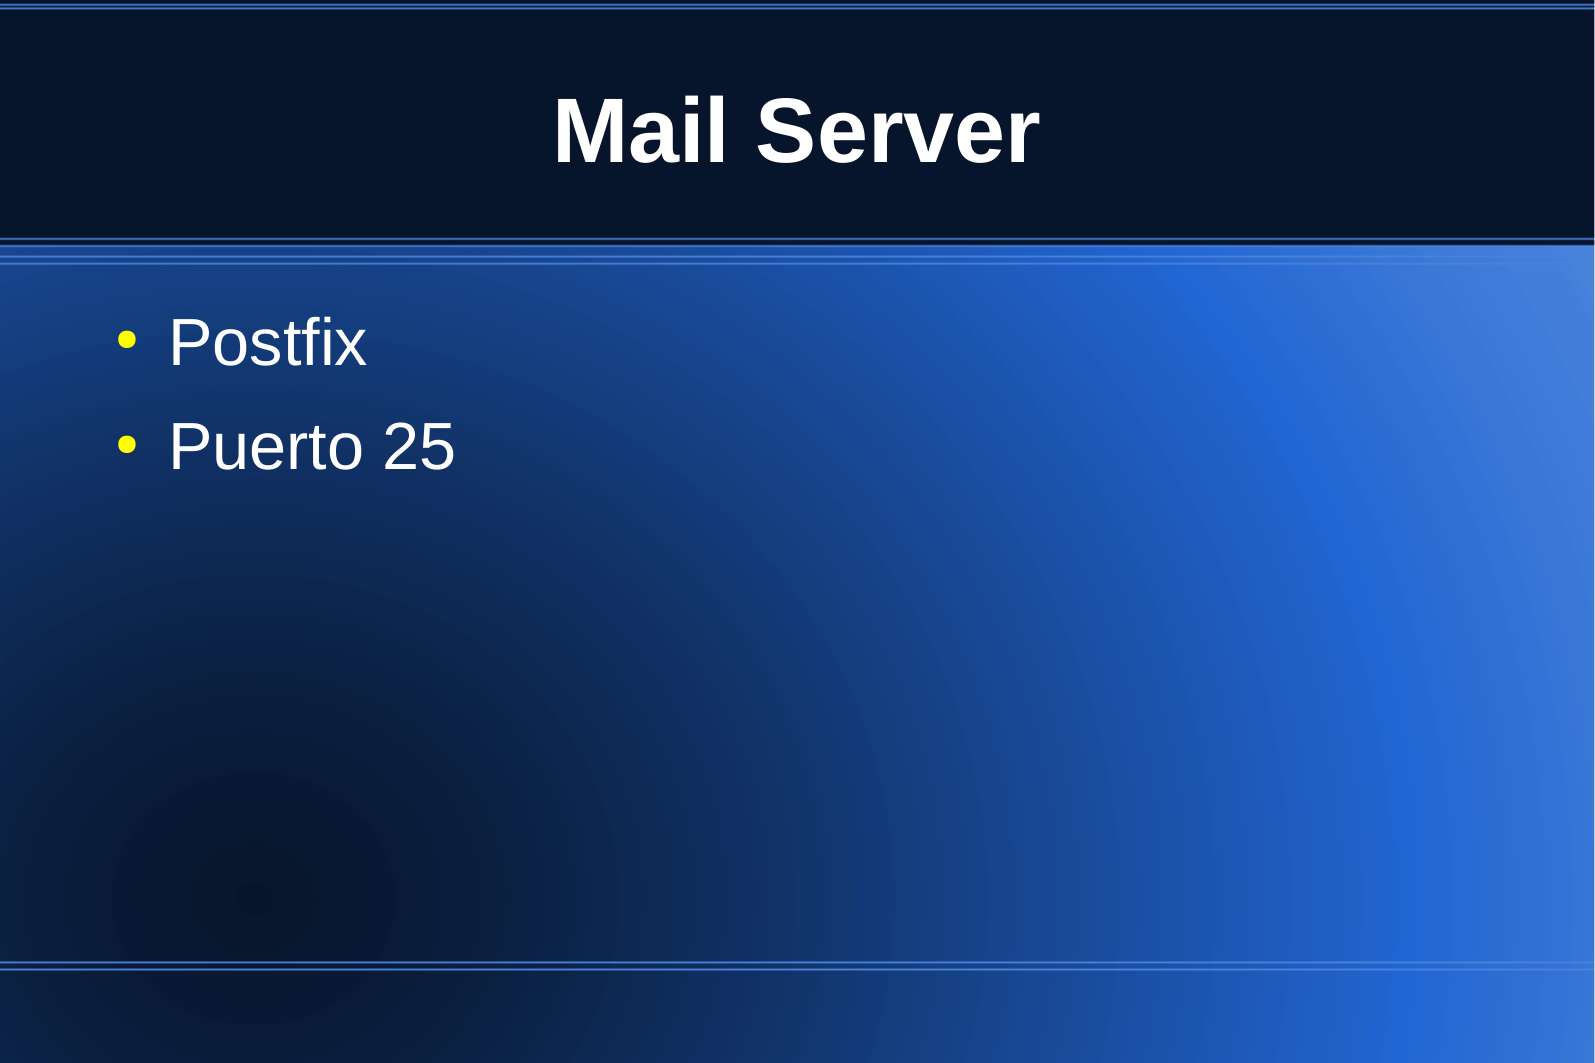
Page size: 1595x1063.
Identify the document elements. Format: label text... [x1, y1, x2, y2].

title Mail Server [79, 49, 1515, 213]
picture [0, 0, 1595, 1063]
list Postfix Puerto 25 [79, 304, 1515, 892]
